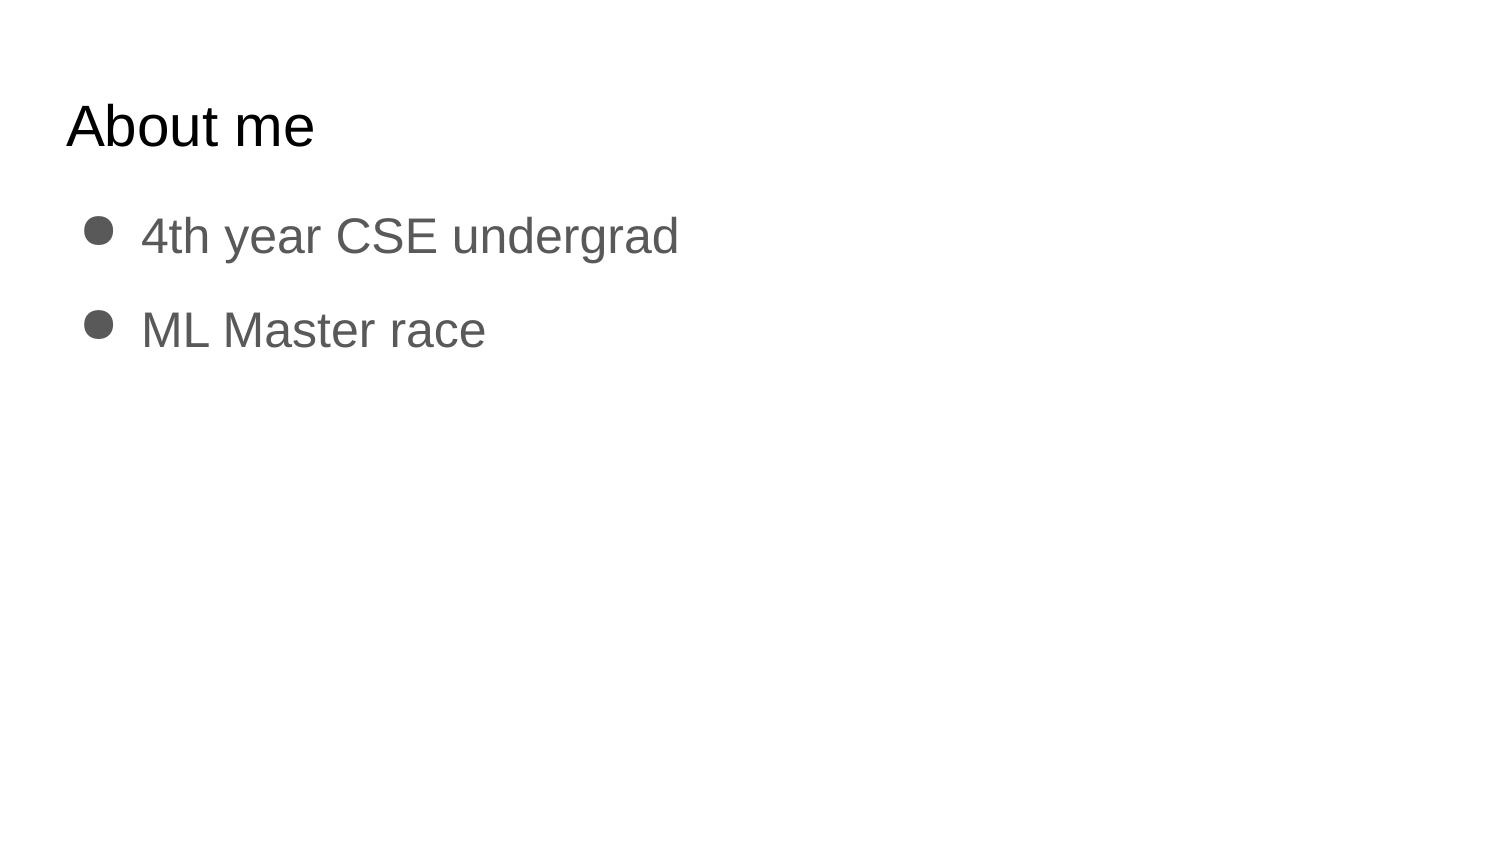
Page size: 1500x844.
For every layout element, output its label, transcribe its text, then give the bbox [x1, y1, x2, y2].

list 4th year CSE undergrad ML Master race [51, 189, 1449, 750]
title About me [51, 72, 1449, 167]
